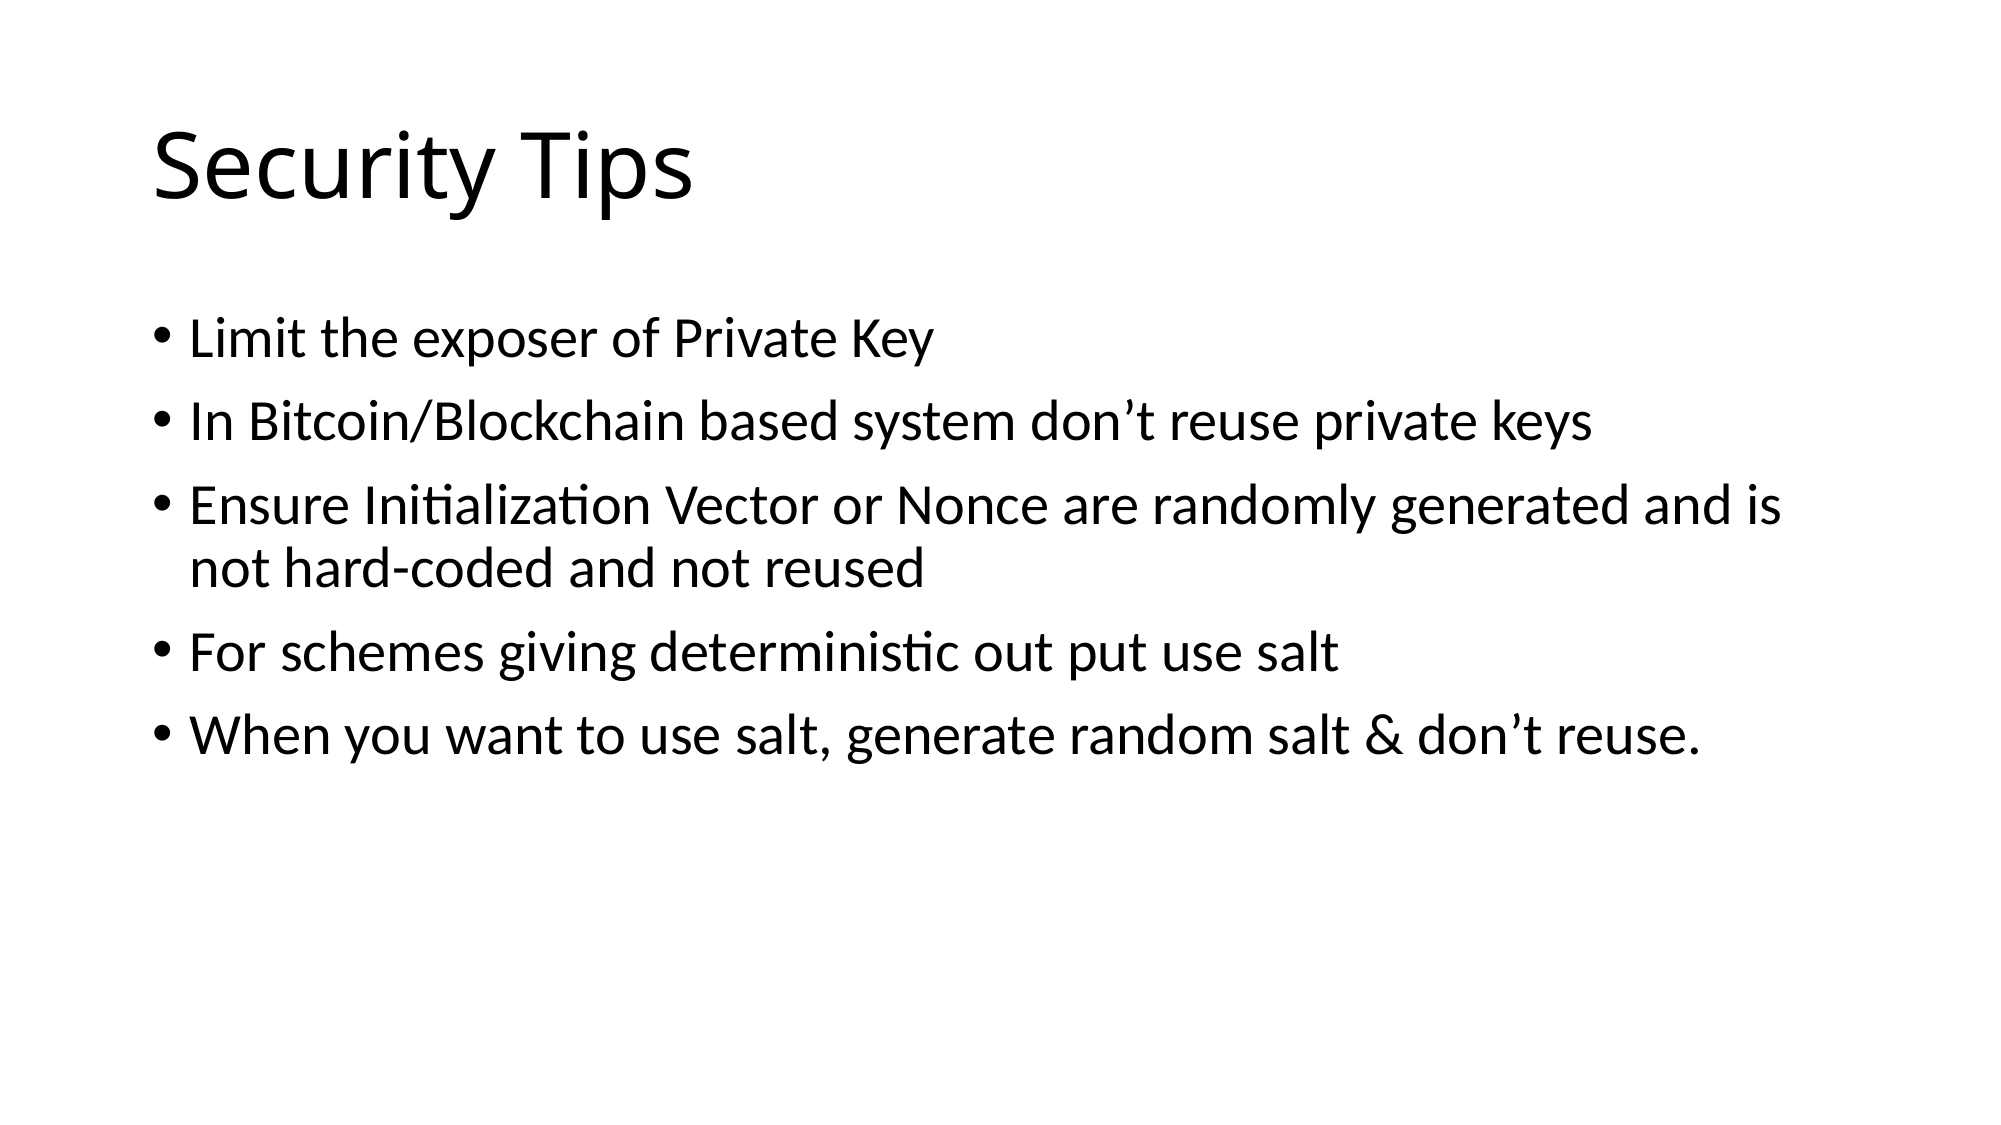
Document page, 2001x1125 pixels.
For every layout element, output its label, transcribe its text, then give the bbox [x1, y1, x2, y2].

title Security Tips [137, 59, 1863, 278]
list Limit the exposer of Private Key In Bitcoin/Blockchain based system don’t reuse private keys Ensure Initialization Vector or Nonce are randomly generated and is not hard-coded and not reused For schemes giving deterministic out put use salt When you want to use salt, generate random salt & don’t reuse. [137, 299, 1863, 1014]
